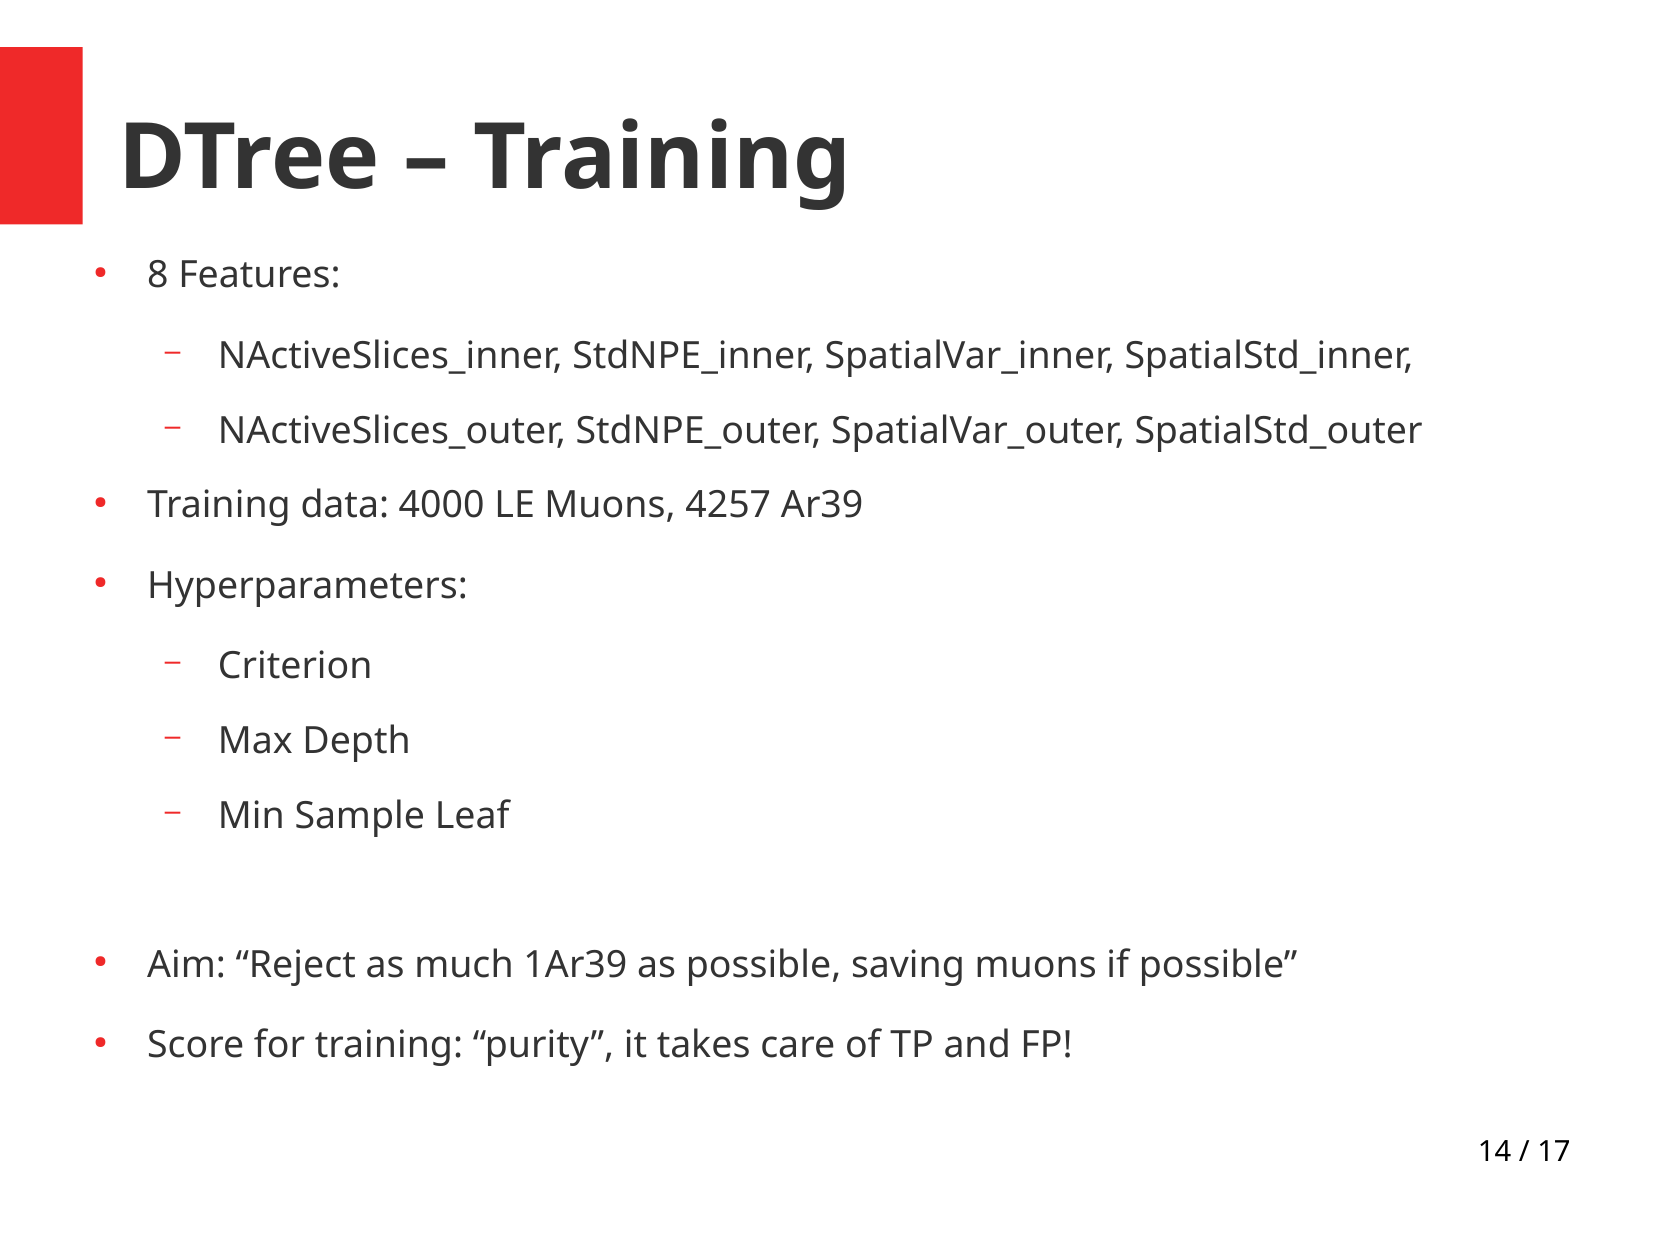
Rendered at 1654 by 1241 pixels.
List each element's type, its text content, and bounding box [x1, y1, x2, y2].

title DTree – Training [118, 49, 1571, 248]
list 8 Features: NActiveSlices_inner, StdNPE_inner, SpatialVar_inner, SpatialStd_inner, NActiveSlices_outer, StdNPE_outer, SpatialVar_outer, SpatialStd_outer Training data: 4000 LE Muons, 4257 Ar39 Hyperparameters: Criterion Max Depth Min Sample Leaf Aim: “Reject as much 1Ar39 as possible, saving muons if possible” Score for training: “purity”, it takes care of TP and FP! [76, 248, 1583, 1182]
